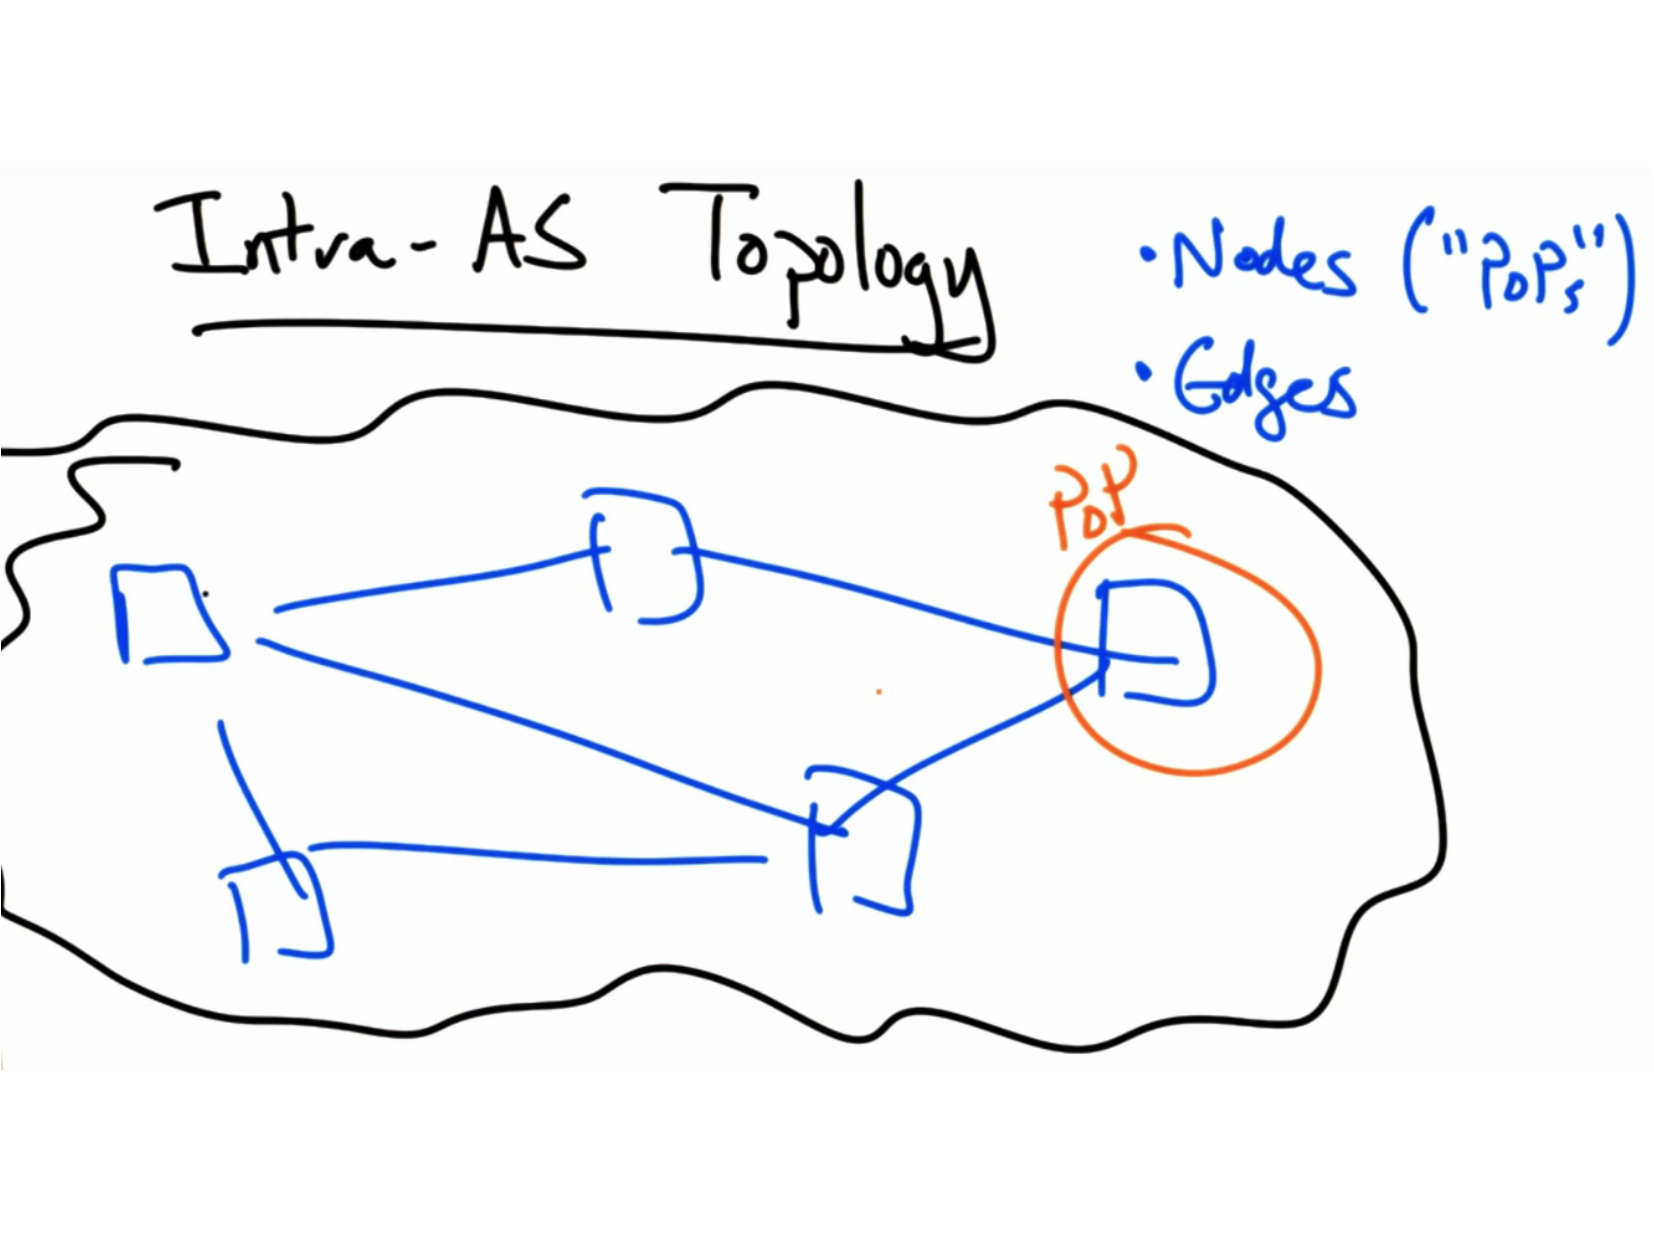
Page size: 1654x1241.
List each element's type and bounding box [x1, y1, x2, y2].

picture [1, 167, 1654, 1070]
